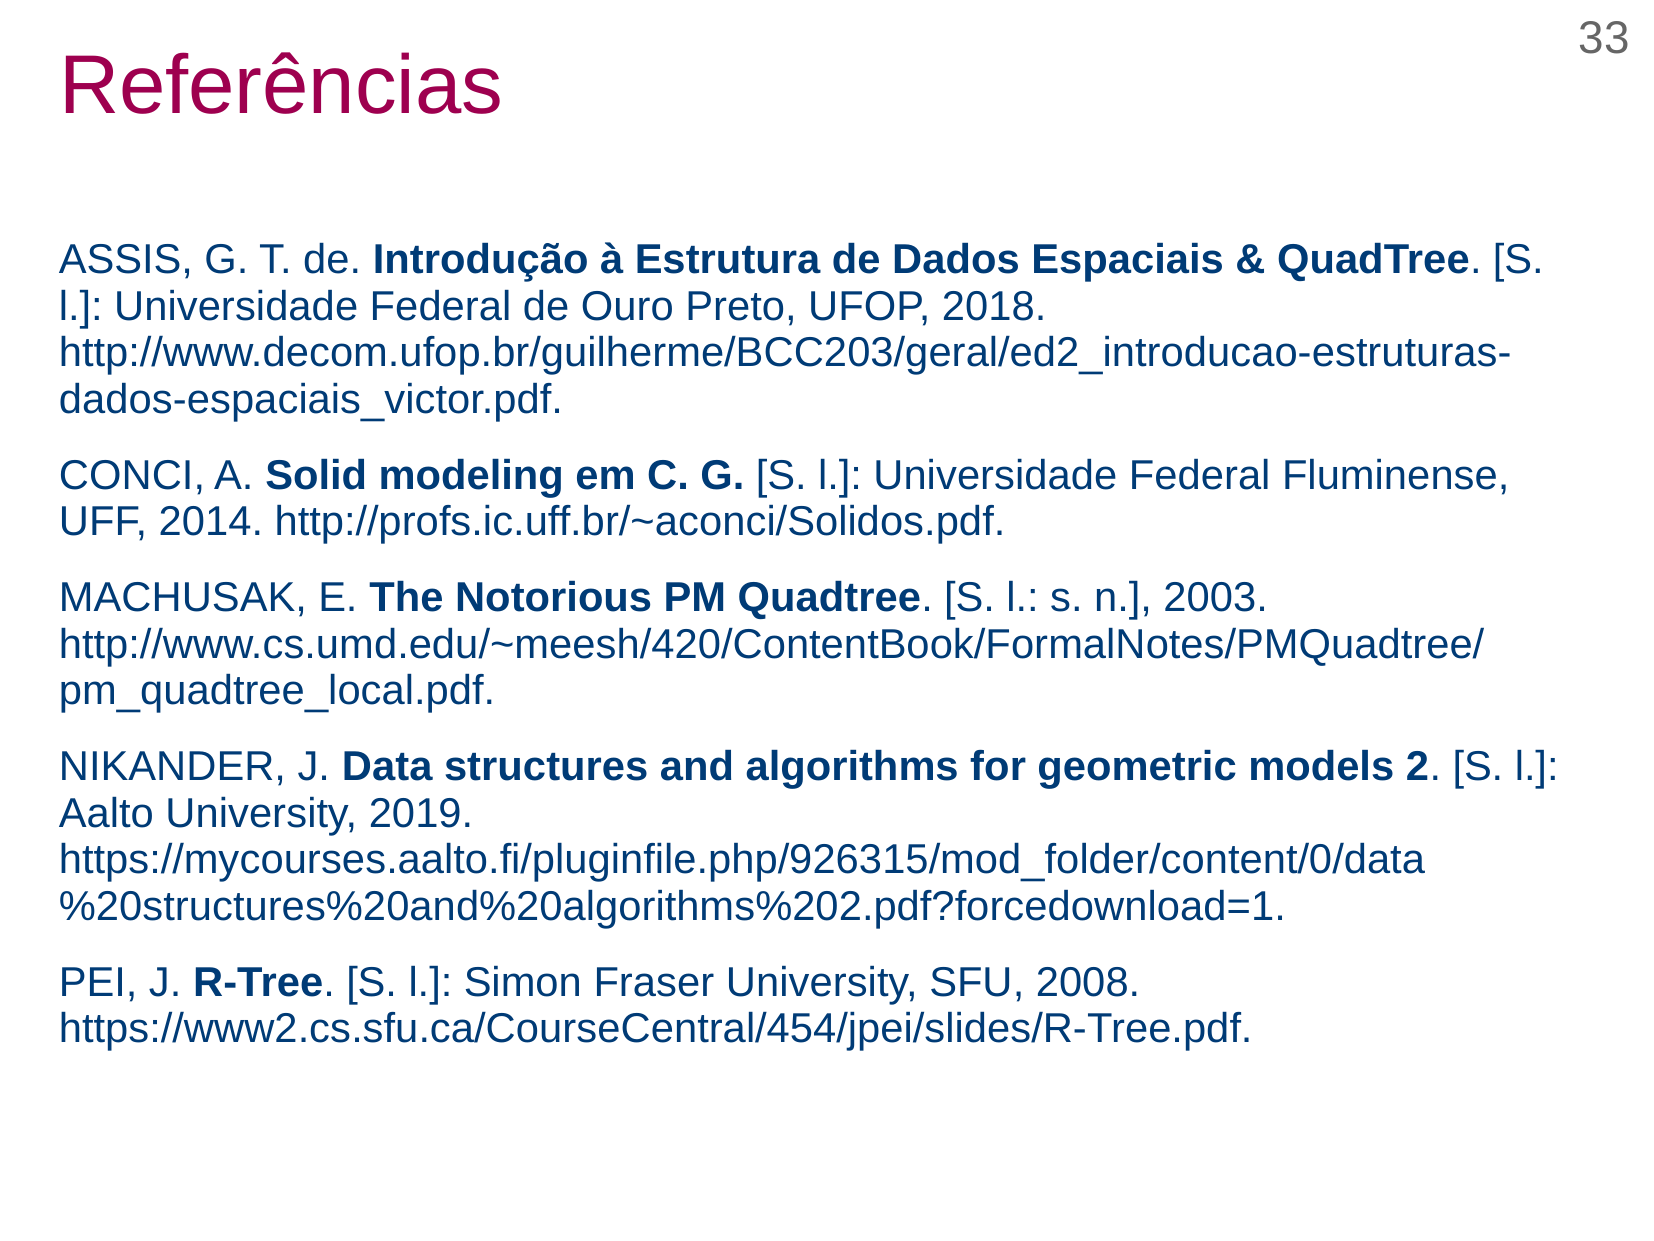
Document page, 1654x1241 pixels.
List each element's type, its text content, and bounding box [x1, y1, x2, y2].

title Referências [59, 29, 1595, 148]
list ASSIS, G. T. de. Introdução à Estrutura de Dados Espaciais & QuadTree. [S. l.]: Universidade Federal de Ouro Preto, UFOP, 2018. http://www.decom.ufop.br/guilherme/BCC203/geral/ed2_introducao-estruturas-dados-espaciais_victor.pdf. CONCI, A. Solid modeling em C. G. [S. l.]: Universidade Federal Fluminense, UFF, 2014. http://profs.ic.uff.br/~aconci/Solidos.pdf. MACHUSAK, E. The Notorious PM Quadtree. [S. l.: s. n.], 2003. http://www.cs.umd.edu/~meesh/420/ContentBook/FormalNotes/PMQuadtree/pm_quadtree_local.pdf. NIKANDER, J. Data structures and algorithms for geometric models 2. [S. l.]: Aalto University, 2019. https://mycourses.aalto.fi/pluginfile.php/926315/mod_folder/content/0/data%20structures%20and%20algorithms%202.pdf?forcedownload=1. PEI, J. R-Tree. [S. l.]: Simon Fraser University, SFU, 2008. https://www2.cs.sfu.ca/CourseCentral/454/jpei/slides/R-Tree.pdf. [59, 236, 1595, 1211]
